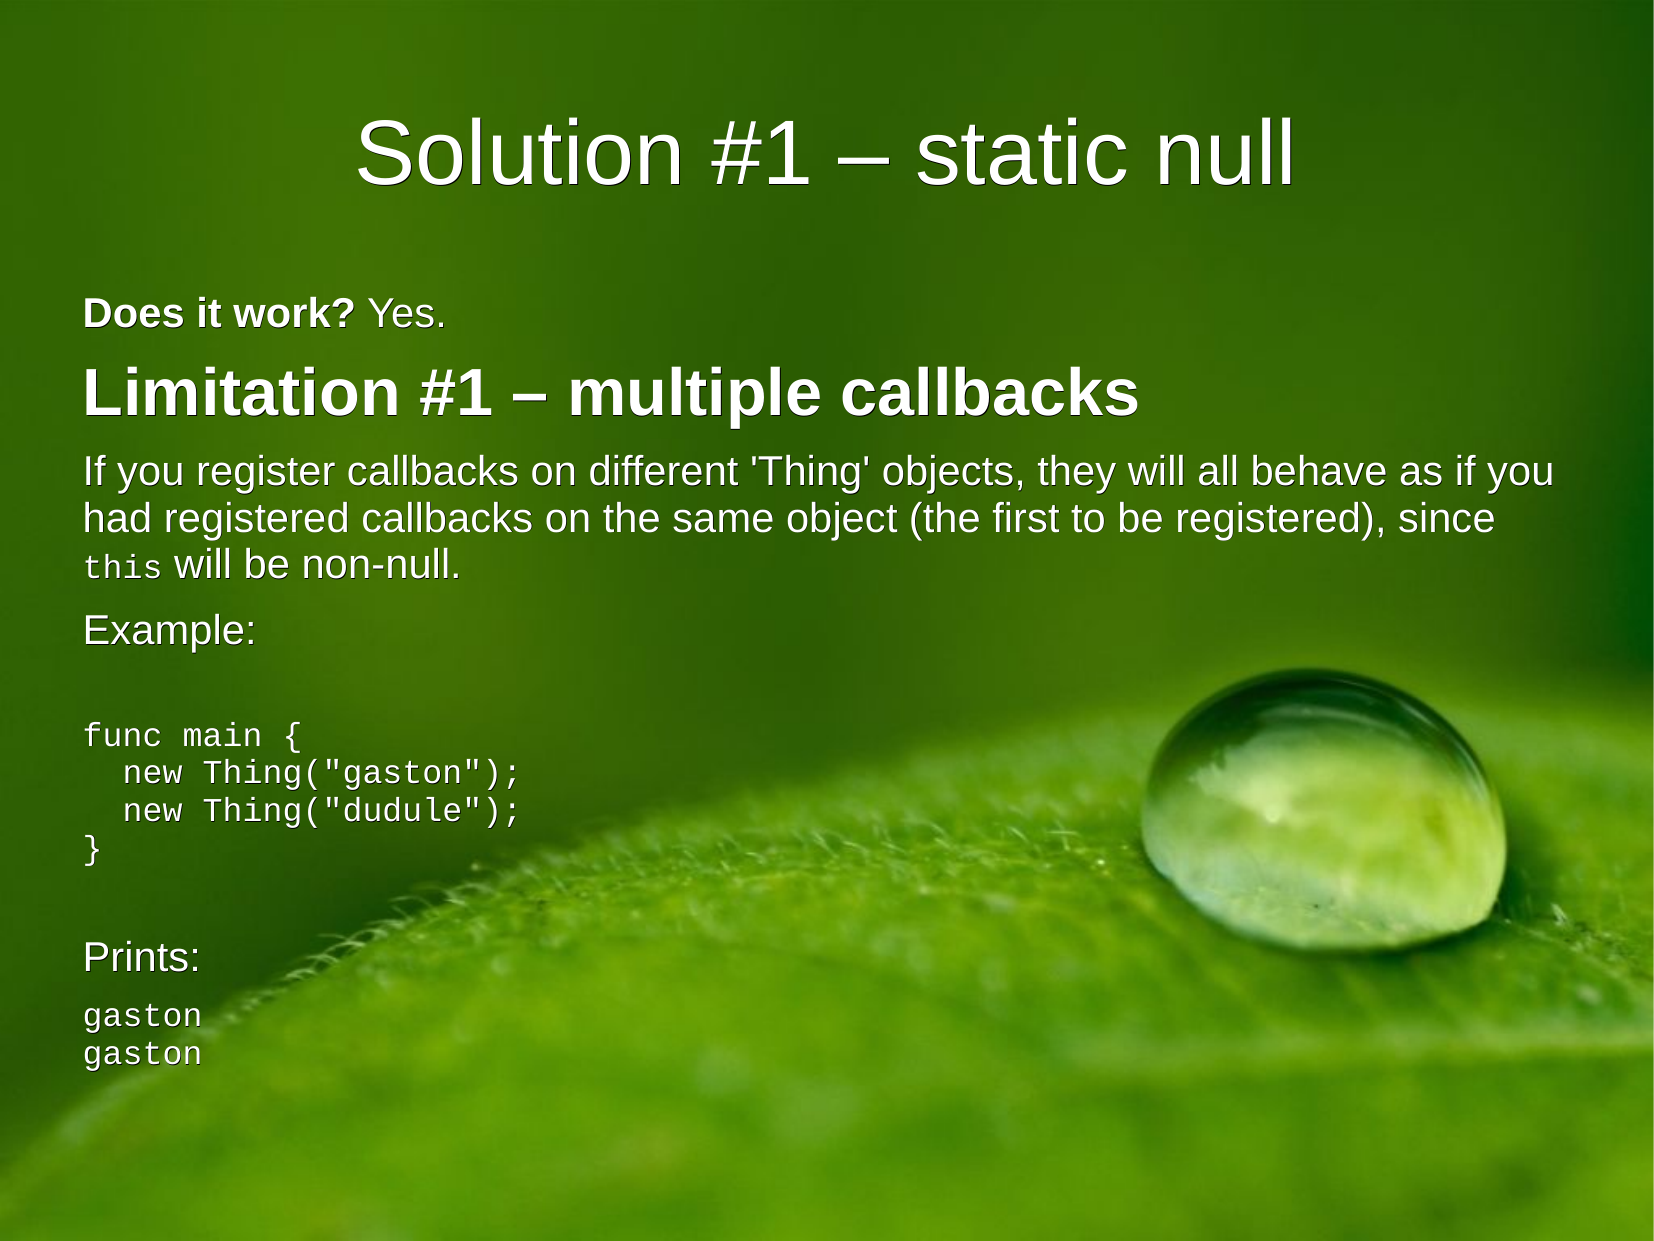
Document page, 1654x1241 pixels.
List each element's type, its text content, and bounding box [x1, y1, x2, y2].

picture [0, 0, 1654, 1241]
list Does it work? Yes. Limitation #1 – multiple callbacks If you register callbacks on different 'Thing' objects, they will all behave as if you had registered callbacks on the same object (the first to be registered), since this will be non-null. Example: func main { new Thing("gaston"); new Thing("dudule"); } Prints: gaston gaston [82, 290, 1571, 1094]
title Solution #1 – static null [82, 56, 1571, 250]
